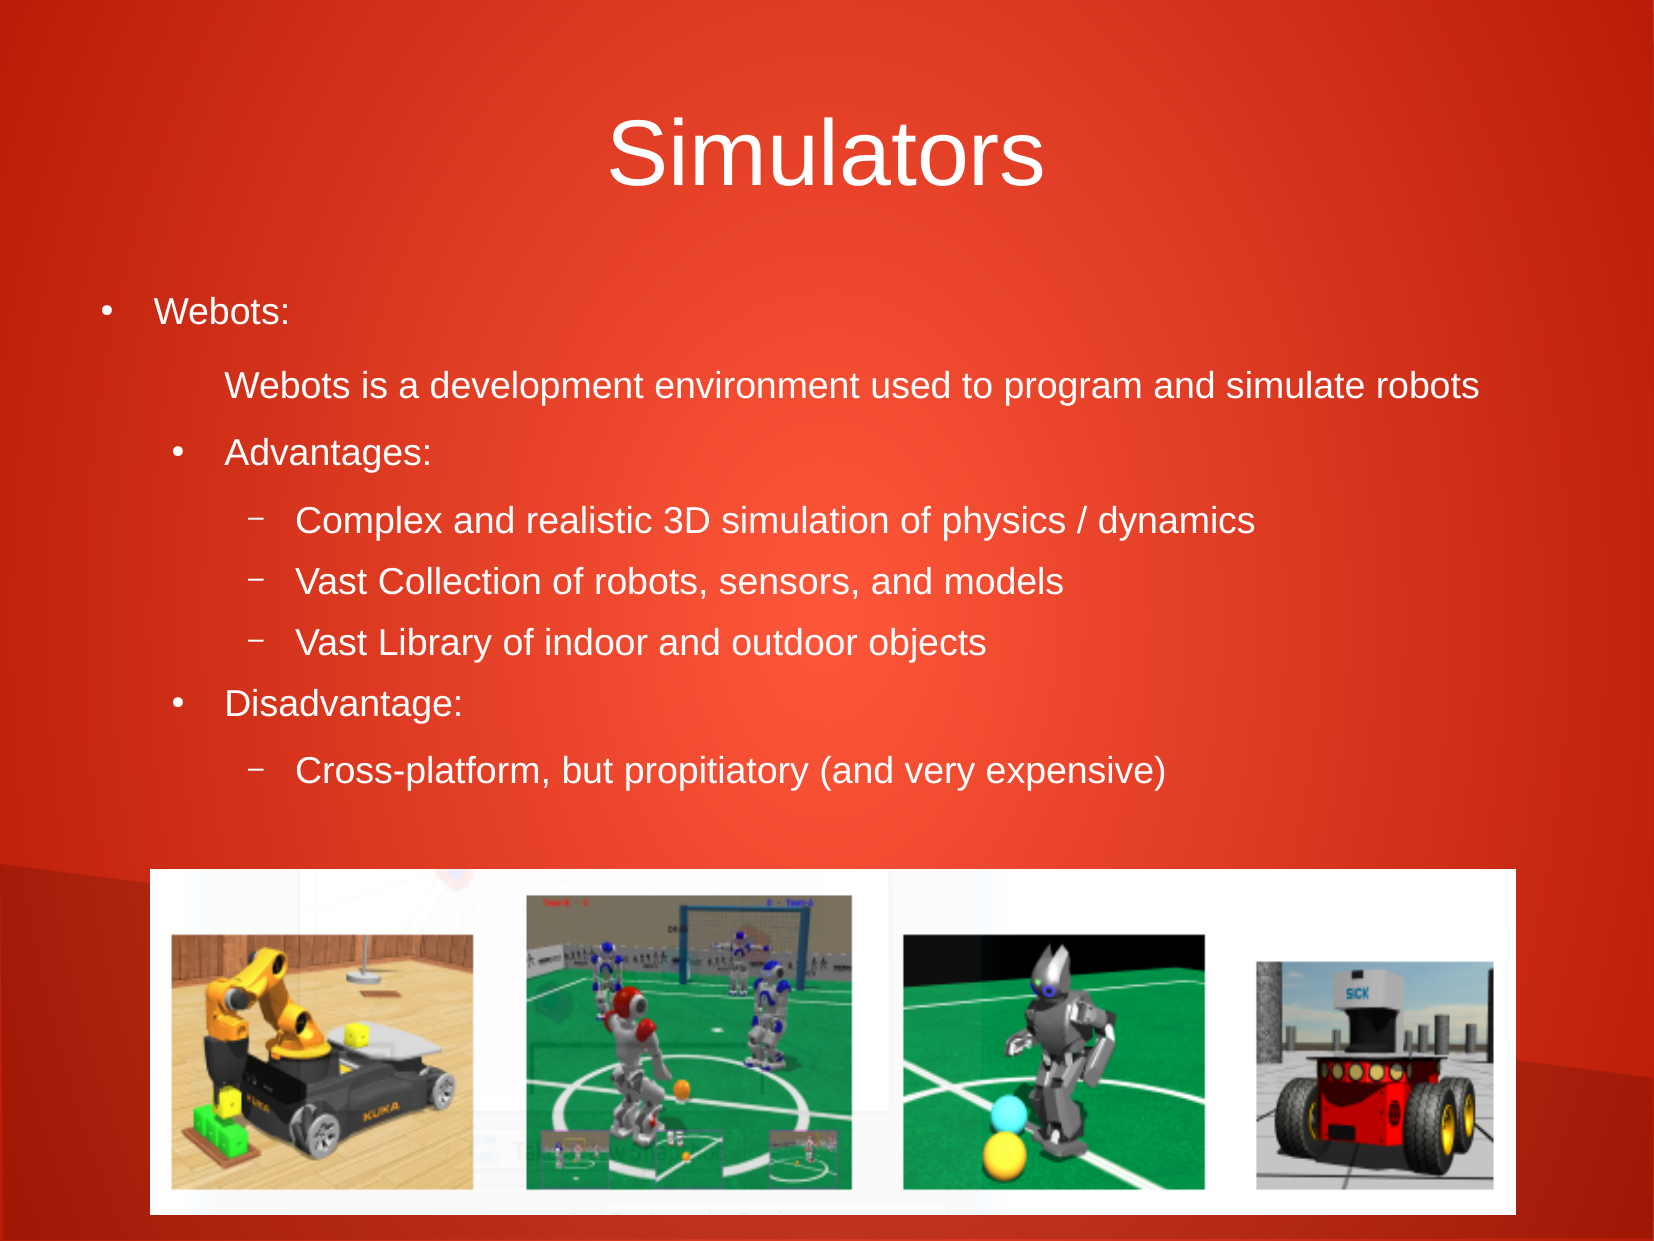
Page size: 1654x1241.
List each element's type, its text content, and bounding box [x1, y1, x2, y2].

list Webots: Webots is a development environment used to program and simulate robots Advantages: Complex and realistic 3D simulation of physics / dynamics Vast Collection of robots, sensors, and models Vast Library of indoor and outdoor objects Disadvantage: Cross-platform, but propitiatory (and very expensive) [82, 290, 1571, 1186]
picture [150, 869, 1516, 1216]
title Simulators [82, 49, 1571, 257]
